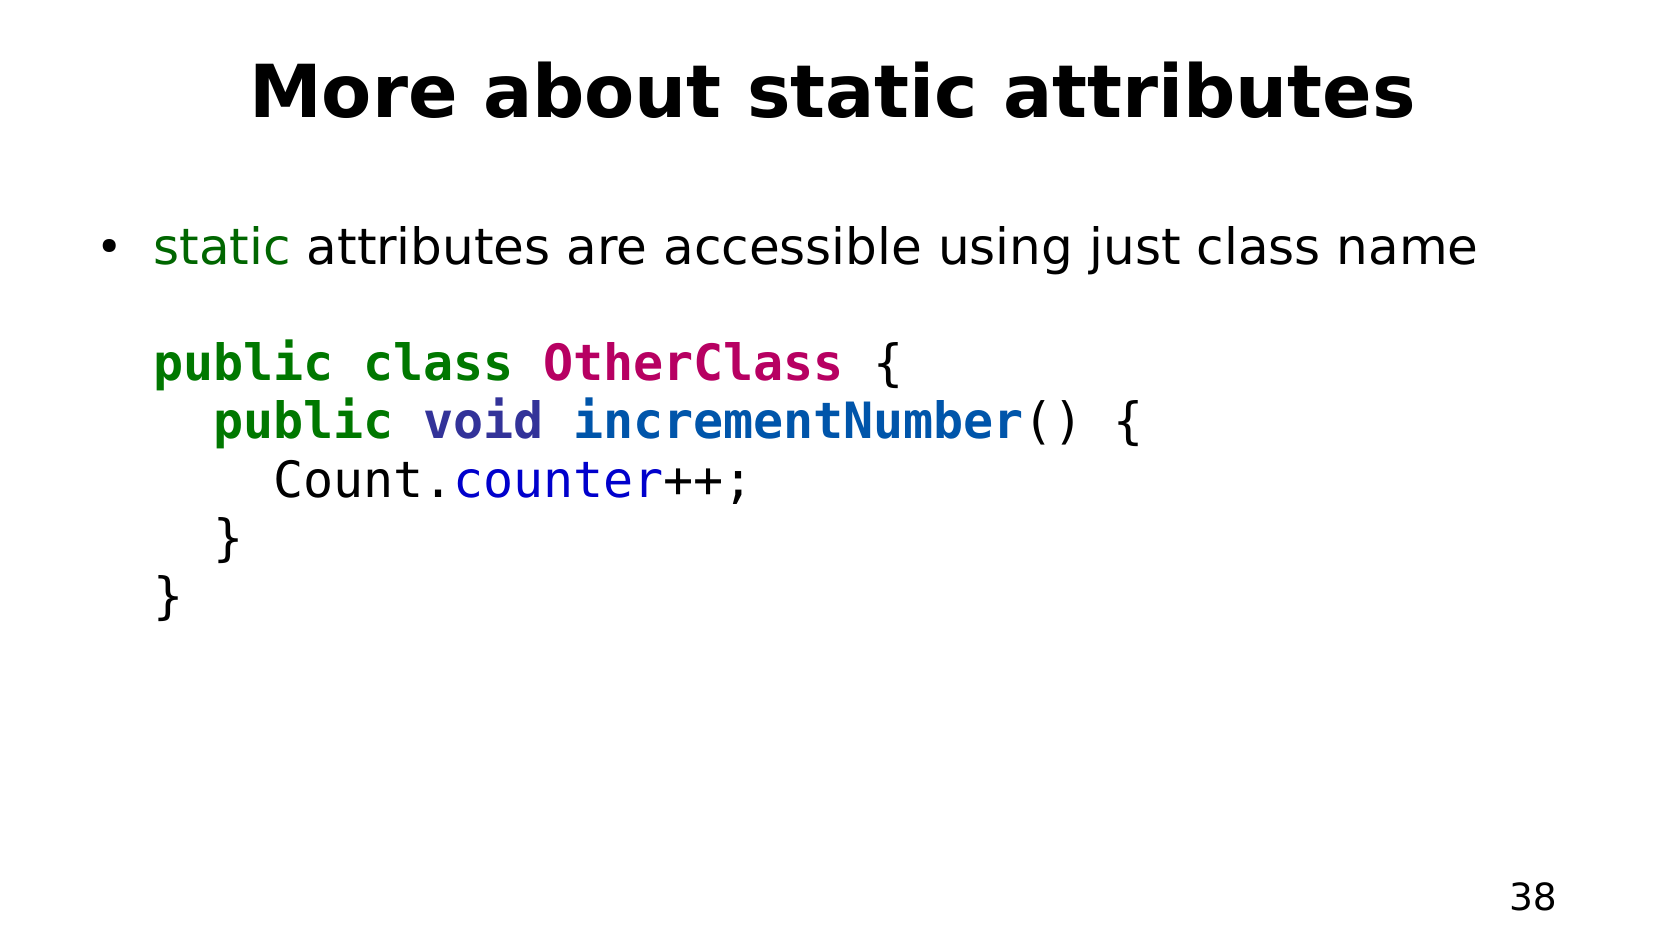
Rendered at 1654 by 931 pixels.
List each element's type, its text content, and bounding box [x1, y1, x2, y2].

title More about static attributes [23, 0, 1642, 197]
list static attributes are accessible using just class name public class OtherClass { public void incrementNumber() { Count.counter++; } } [82, 217, 1538, 758]
